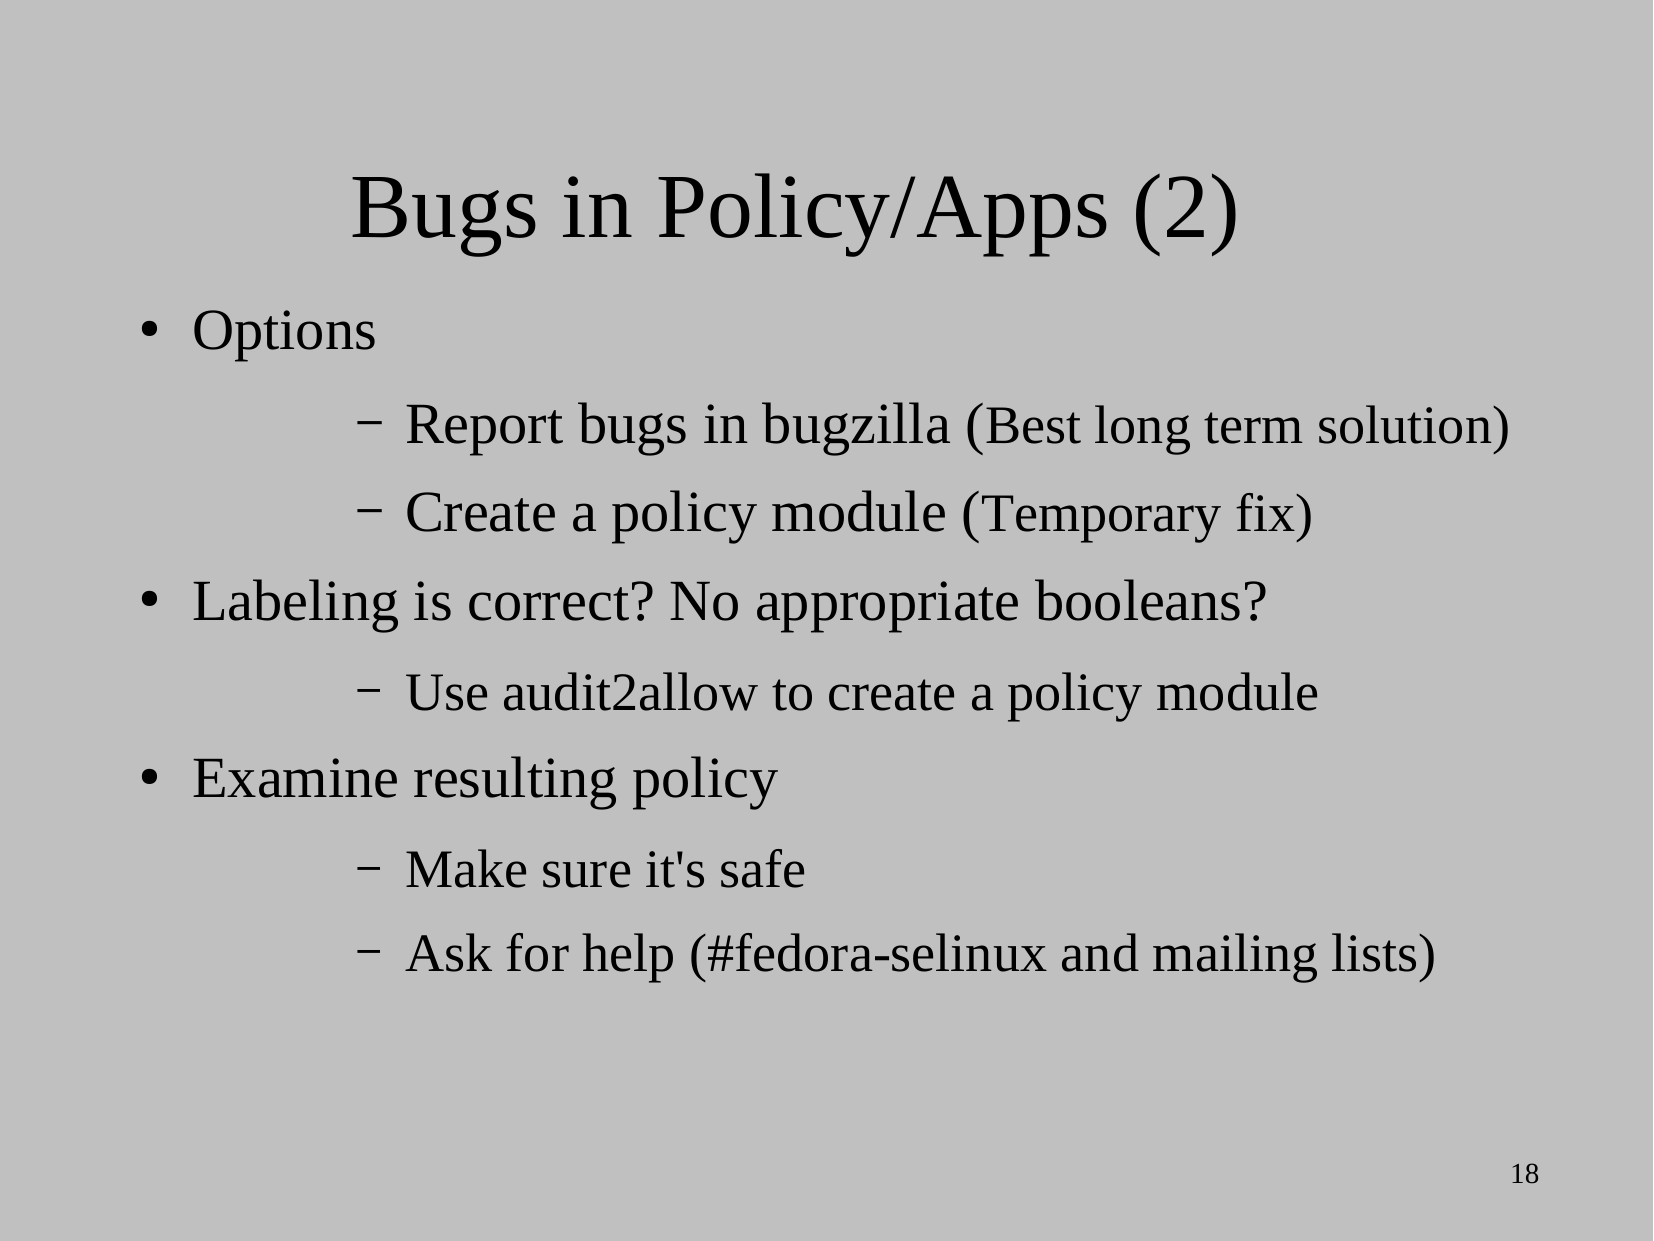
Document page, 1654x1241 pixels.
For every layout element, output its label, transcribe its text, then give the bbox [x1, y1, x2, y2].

title Bugs in Policy/Apps (2) [312, 102, 1279, 297]
list Options Report bugs in bugzilla (Best long term solution) Create a policy module (Temporary fix) Labeling is correct? No appropriate booleans? Use audit2allow to create a policy module Examine resulting policy Make sure it's safe Ask for help (#fedora-selinux and mailing lists) [121, 297, 1534, 1081]
